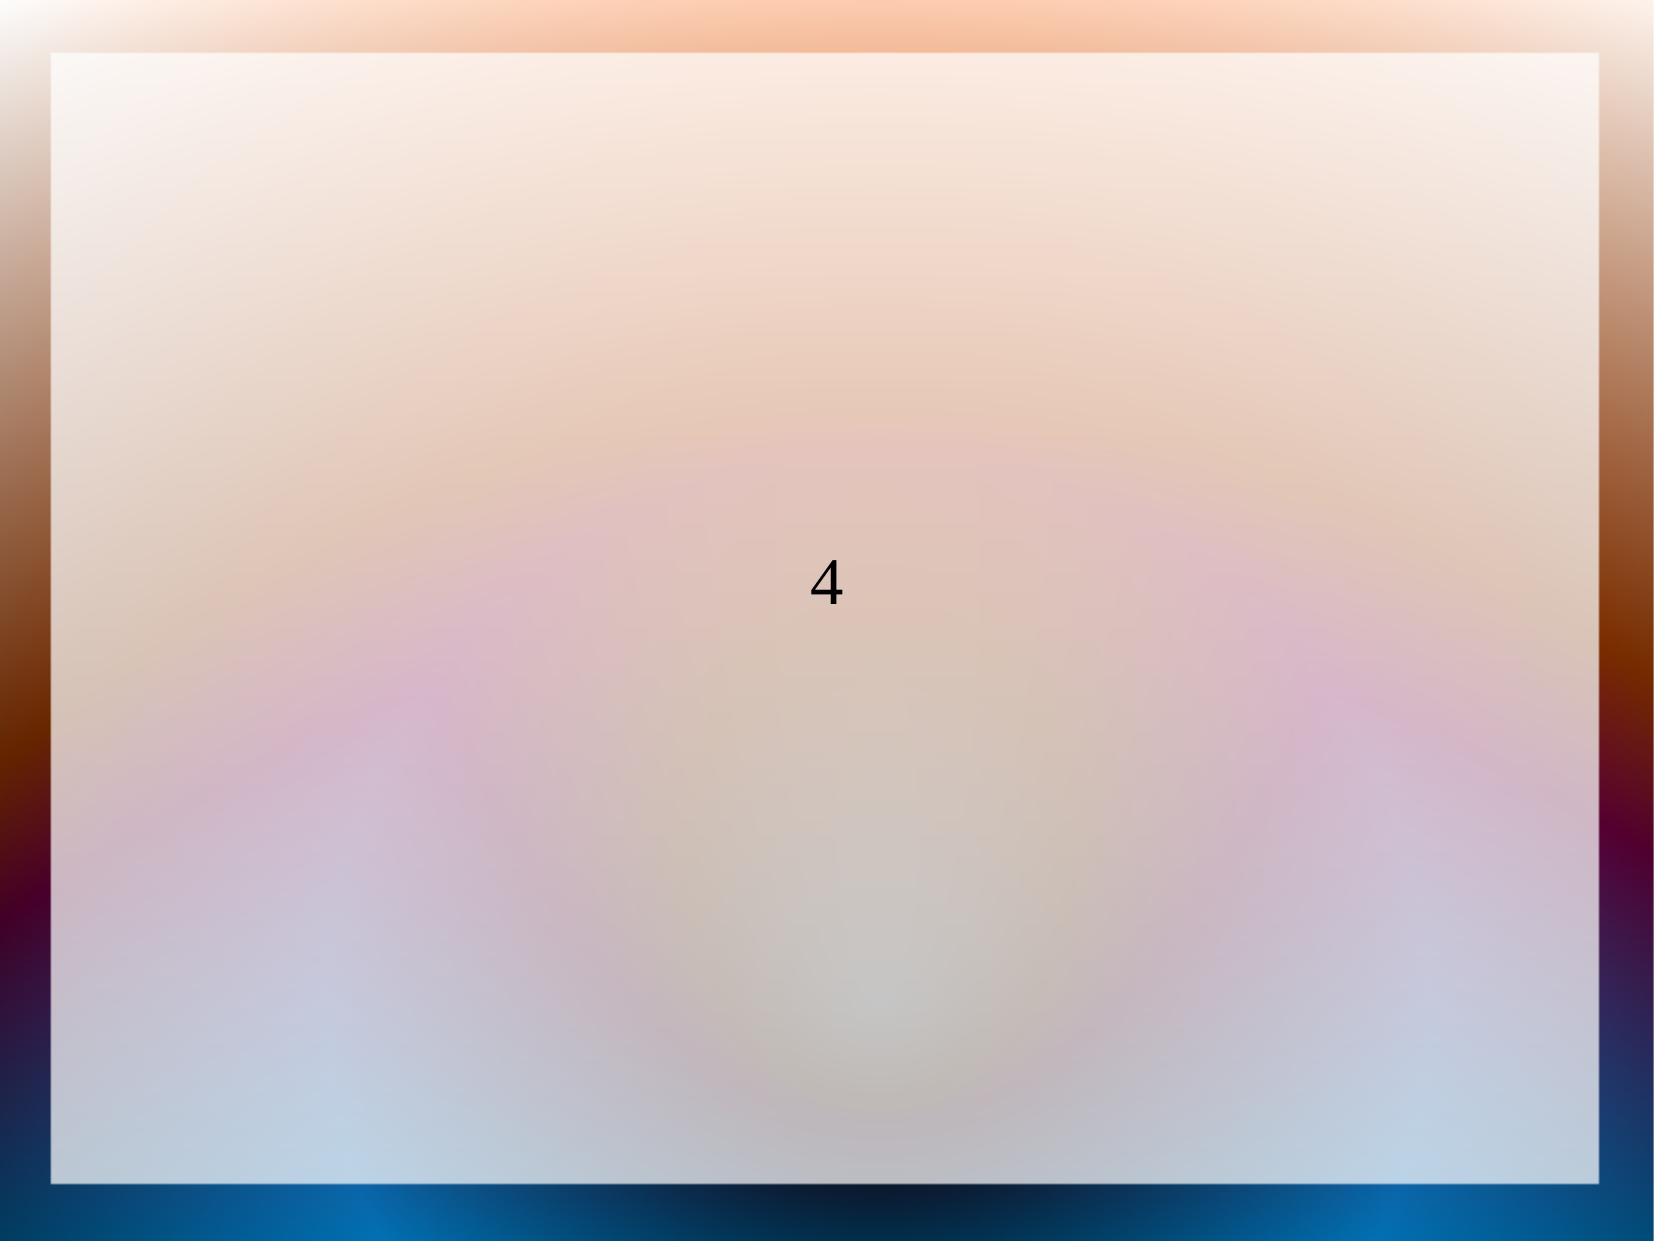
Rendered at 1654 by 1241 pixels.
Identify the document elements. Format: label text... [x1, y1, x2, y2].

picture [0, 0, 1654, 1241]
subtitle 4 [82, 55, 1571, 1109]
